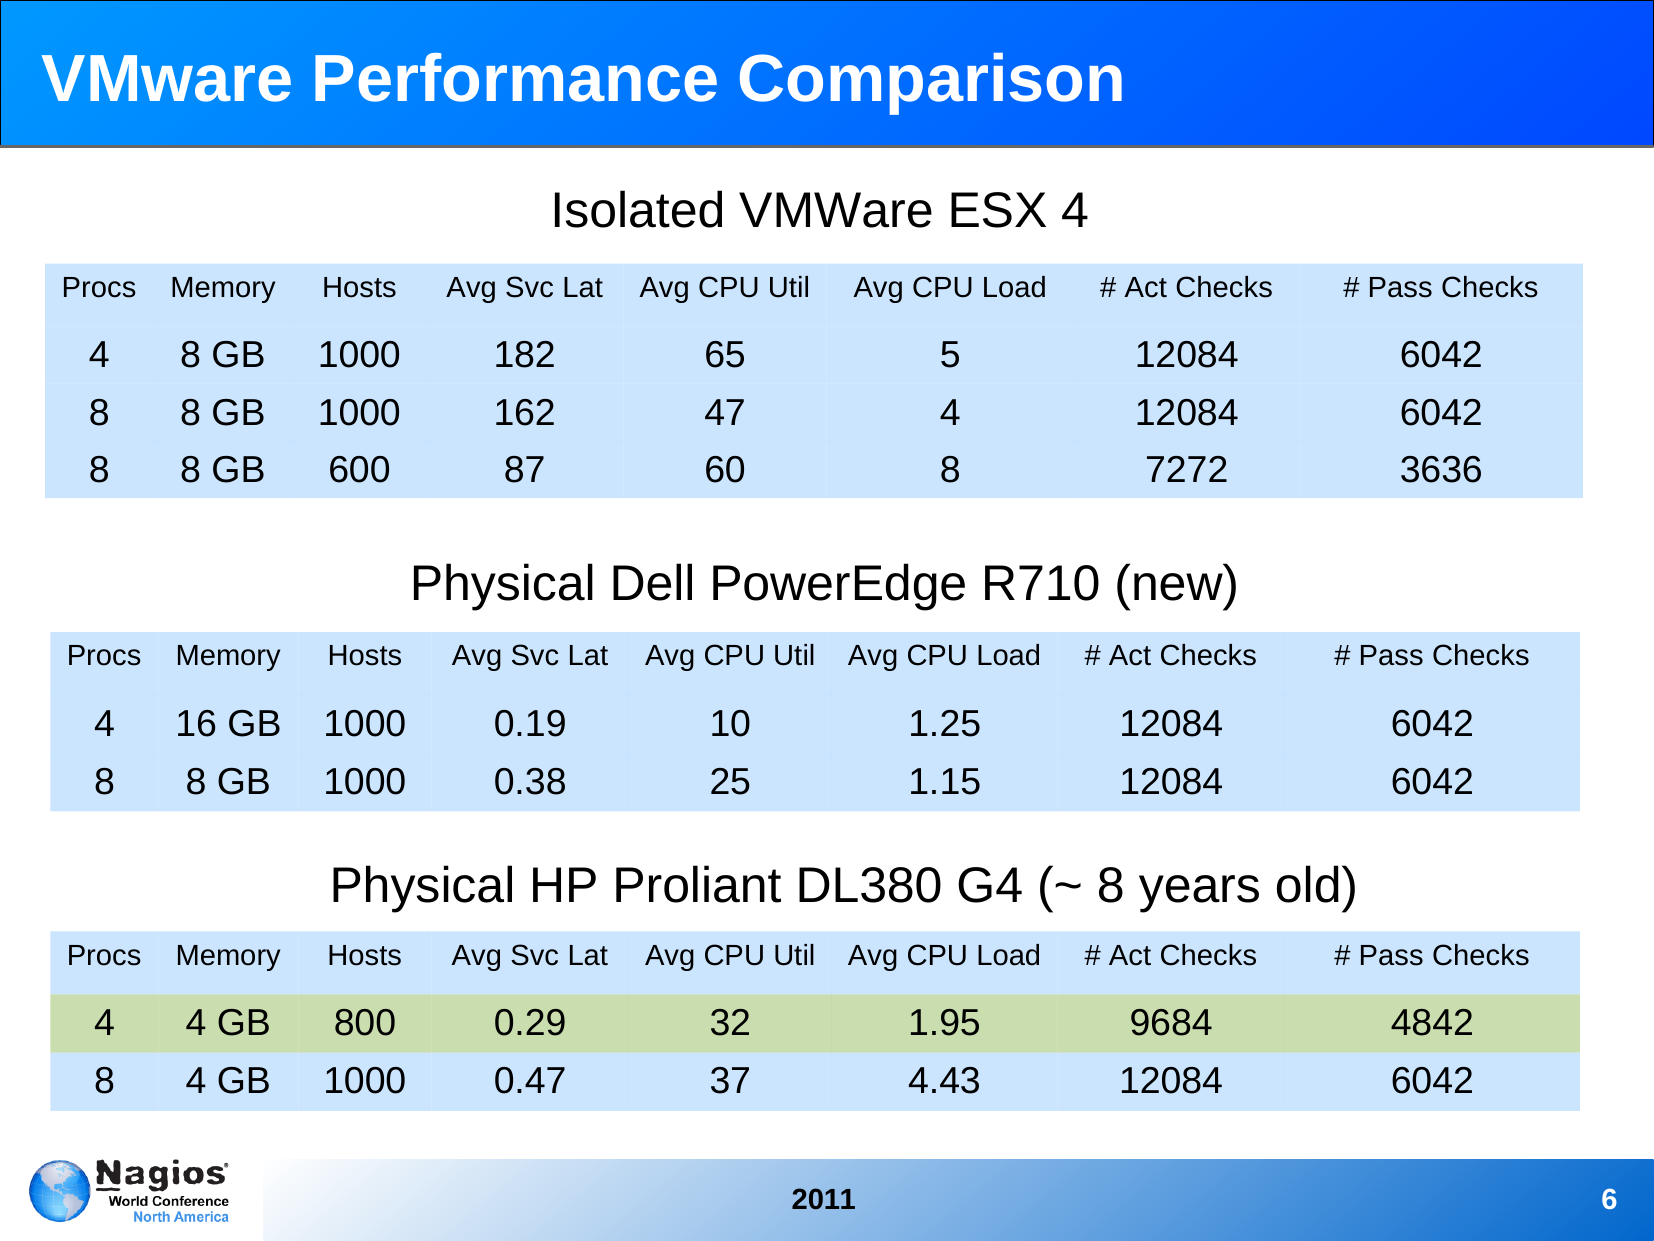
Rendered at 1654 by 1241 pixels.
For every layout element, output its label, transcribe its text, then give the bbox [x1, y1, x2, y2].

table_cell 4.43 [832, 1053, 1057, 1111]
table_cell 8 [826, 441, 1074, 498]
table_cell 4 GB [158, 1053, 298, 1111]
table_cell 8 [45, 441, 153, 498]
table_header Avg CPU Util [629, 931, 832, 994]
table_cell 800 [298, 994, 431, 1053]
table_cell 1.95 [832, 994, 1057, 1053]
table_header Procs [45, 264, 153, 327]
title VMware Performance Comparison [41, 29, 1248, 127]
table_cell 8 [50, 753, 158, 811]
text_box Physical Dell PowerEdge R710 (new) [38, 555, 1540, 621]
table_header Memory [158, 632, 298, 695]
table_cell 12084 [1074, 384, 1300, 441]
table_cell 32 [629, 994, 832, 1053]
table_cell 87 [426, 441, 624, 498]
table_cell 16 GB [158, 695, 298, 753]
table_cell 600 [293, 441, 426, 498]
table_cell 4 [50, 994, 158, 1053]
table_cell 12084 [1057, 695, 1285, 753]
table_header Hosts [298, 632, 431, 695]
table_cell 12084 [1057, 753, 1285, 811]
table_cell 9684 [1057, 994, 1285, 1053]
table_cell 25 [629, 753, 832, 811]
table_cell 162 [426, 384, 624, 441]
table_cell 1000 [298, 1053, 431, 1111]
table_cell 65 [624, 327, 826, 384]
table_cell 6042 [1300, 384, 1583, 441]
table_cell 0.38 [431, 753, 629, 811]
table_cell 4 GB [158, 994, 298, 1053]
table_cell 6042 [1285, 753, 1580, 811]
table_header # Pass Checks [1285, 931, 1580, 994]
table_cell 8 GB [153, 384, 293, 441]
table_cell 8 [45, 384, 153, 441]
table_cell 8 GB [153, 327, 293, 384]
table_cell 1.15 [832, 753, 1057, 811]
table_cell 3636 [1300, 441, 1583, 498]
table_header Avg CPU Util [629, 632, 832, 695]
table_cell 0.47 [431, 1053, 629, 1111]
table_header Avg Svc Lat [431, 931, 629, 994]
table_cell 4 [45, 327, 153, 384]
table_cell 37 [629, 1053, 832, 1111]
table_header Memory [158, 931, 298, 994]
table_cell 10 [629, 695, 832, 753]
table_cell 6042 [1285, 695, 1580, 753]
table_header Procs [50, 931, 158, 994]
table_header Memory [153, 264, 293, 327]
table_cell 4 [50, 695, 158, 753]
table_cell 12084 [1074, 327, 1300, 384]
table_header Avg Svc Lat [431, 632, 629, 695]
table_header # Act Checks [1057, 632, 1285, 695]
table_cell 0.19 [431, 695, 629, 753]
table_cell 8 GB [153, 441, 293, 498]
table_cell 12084 [1057, 1053, 1285, 1111]
table_cell 182 [426, 327, 624, 384]
table_cell 4842 [1285, 994, 1580, 1053]
table_header Hosts [298, 931, 431, 994]
table_header Procs [50, 632, 158, 695]
table_header Avg CPU Util [624, 264, 826, 327]
table_cell 1000 [298, 695, 431, 753]
table_cell 4 [826, 384, 1074, 441]
table_cell 60 [624, 441, 826, 498]
table_cell 47 [624, 384, 826, 441]
table_cell 8 GB [158, 753, 298, 811]
table_header # Act Checks [1074, 264, 1300, 327]
table_cell 1000 [293, 327, 426, 384]
table_cell 0.29 [431, 994, 629, 1053]
text_box Physical HP Proliant DL380 G4 (~ 8 years old) [48, 857, 1569, 923]
table_header Avg CPU Load [832, 931, 1057, 994]
table_cell 7272 [1074, 441, 1300, 498]
table_cell 1000 [298, 753, 431, 811]
text_box Isolated VMWare ESX 4 [38, 175, 1530, 246]
picture [29, 1159, 229, 1235]
table_cell 8 [50, 1053, 158, 1111]
table_cell 6042 [1300, 327, 1583, 384]
table_header Avg CPU Load [826, 264, 1074, 327]
table_cell 5 [826, 327, 1074, 384]
table_header # Pass Checks [1285, 632, 1580, 695]
table_header # Act Checks [1057, 931, 1285, 994]
table_header Hosts [293, 264, 426, 327]
table_cell 6042 [1285, 1053, 1580, 1111]
table_header Avg CPU Load [832, 632, 1057, 695]
table_cell 1.25 [832, 695, 1057, 753]
table_header # Pass Checks [1300, 264, 1583, 327]
table_header Avg Svc Lat [426, 264, 624, 327]
table_cell 1000 [293, 384, 426, 441]
